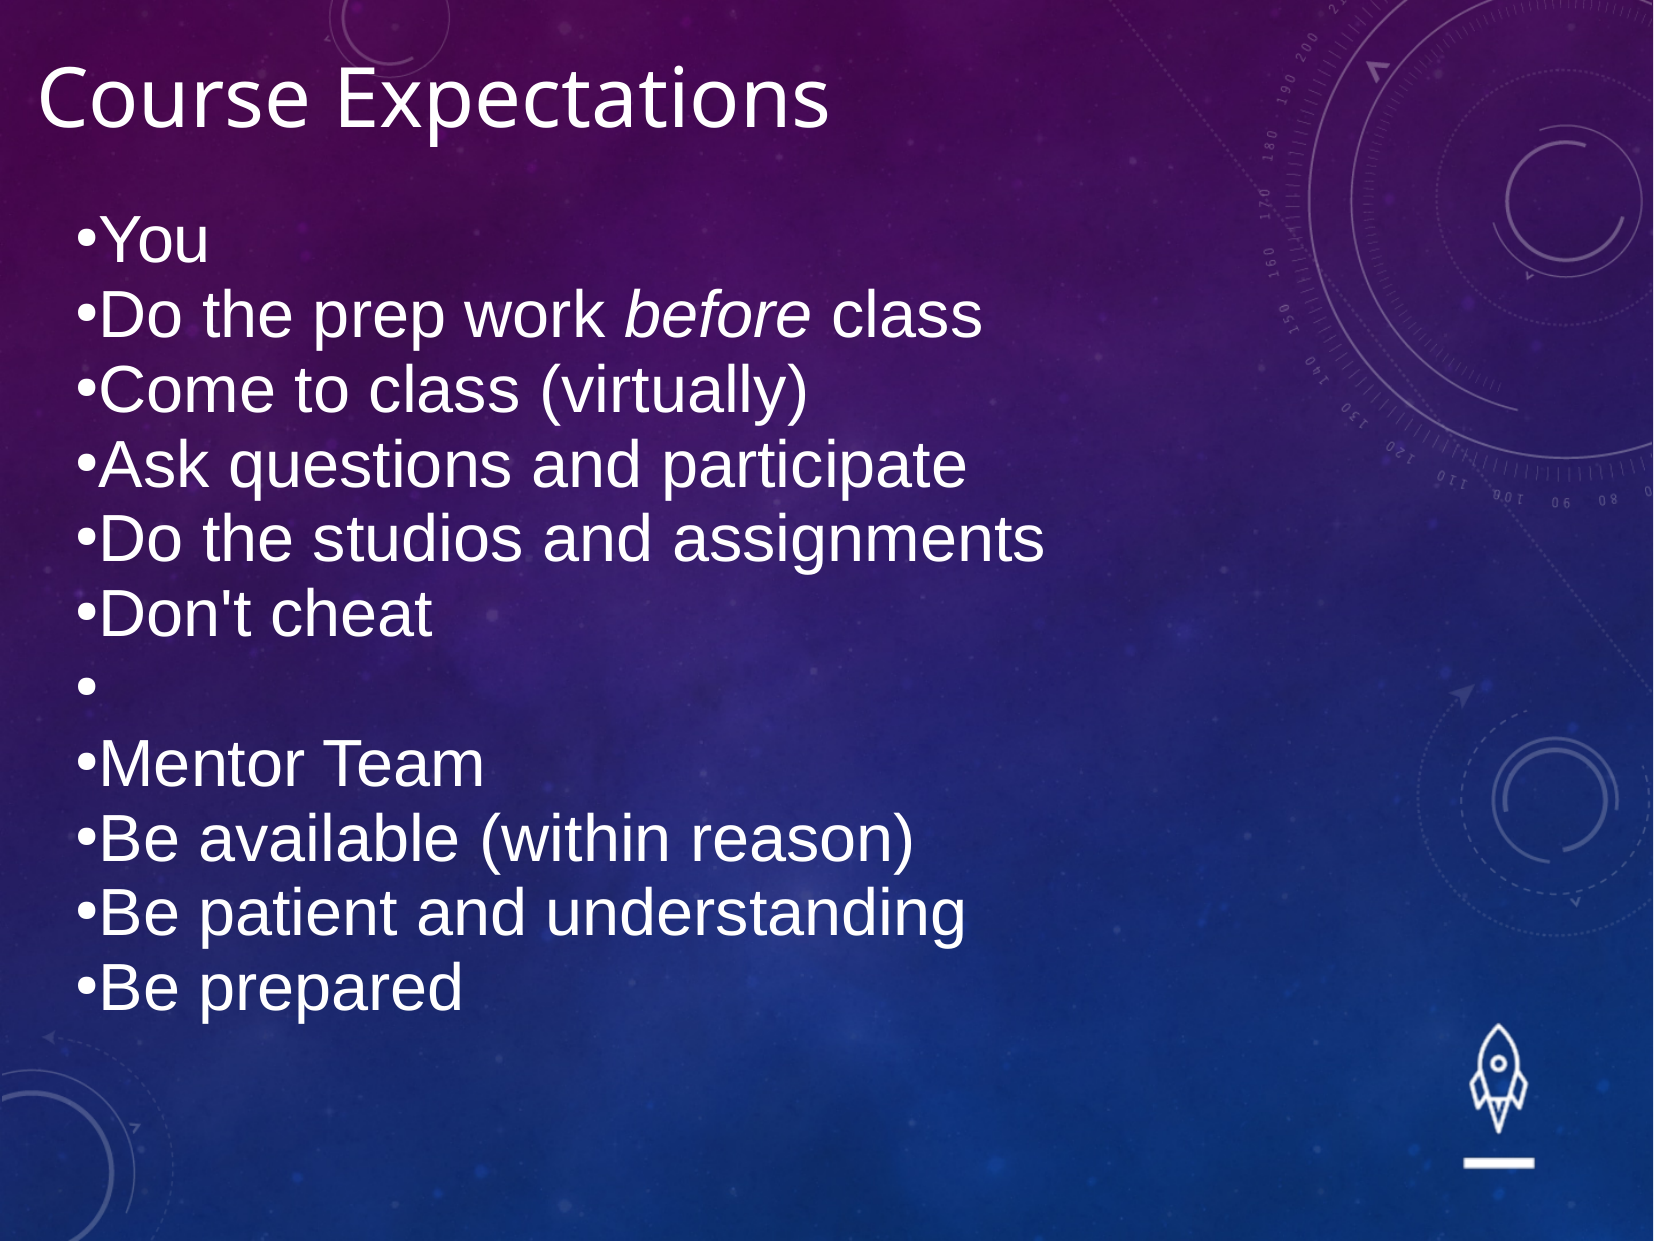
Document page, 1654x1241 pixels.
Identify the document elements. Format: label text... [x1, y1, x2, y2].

text_box Course Expectations [19, 17, 1599, 174]
text_box You Do the prep work before class Come to class (virtually) Ask questions and participate Do the studios and assignments Don't cheat Mentor Team Be available (within reason) Be patient and understanding Be prepared [60, 195, 1366, 1156]
picture [1379, 975, 1620, 1216]
